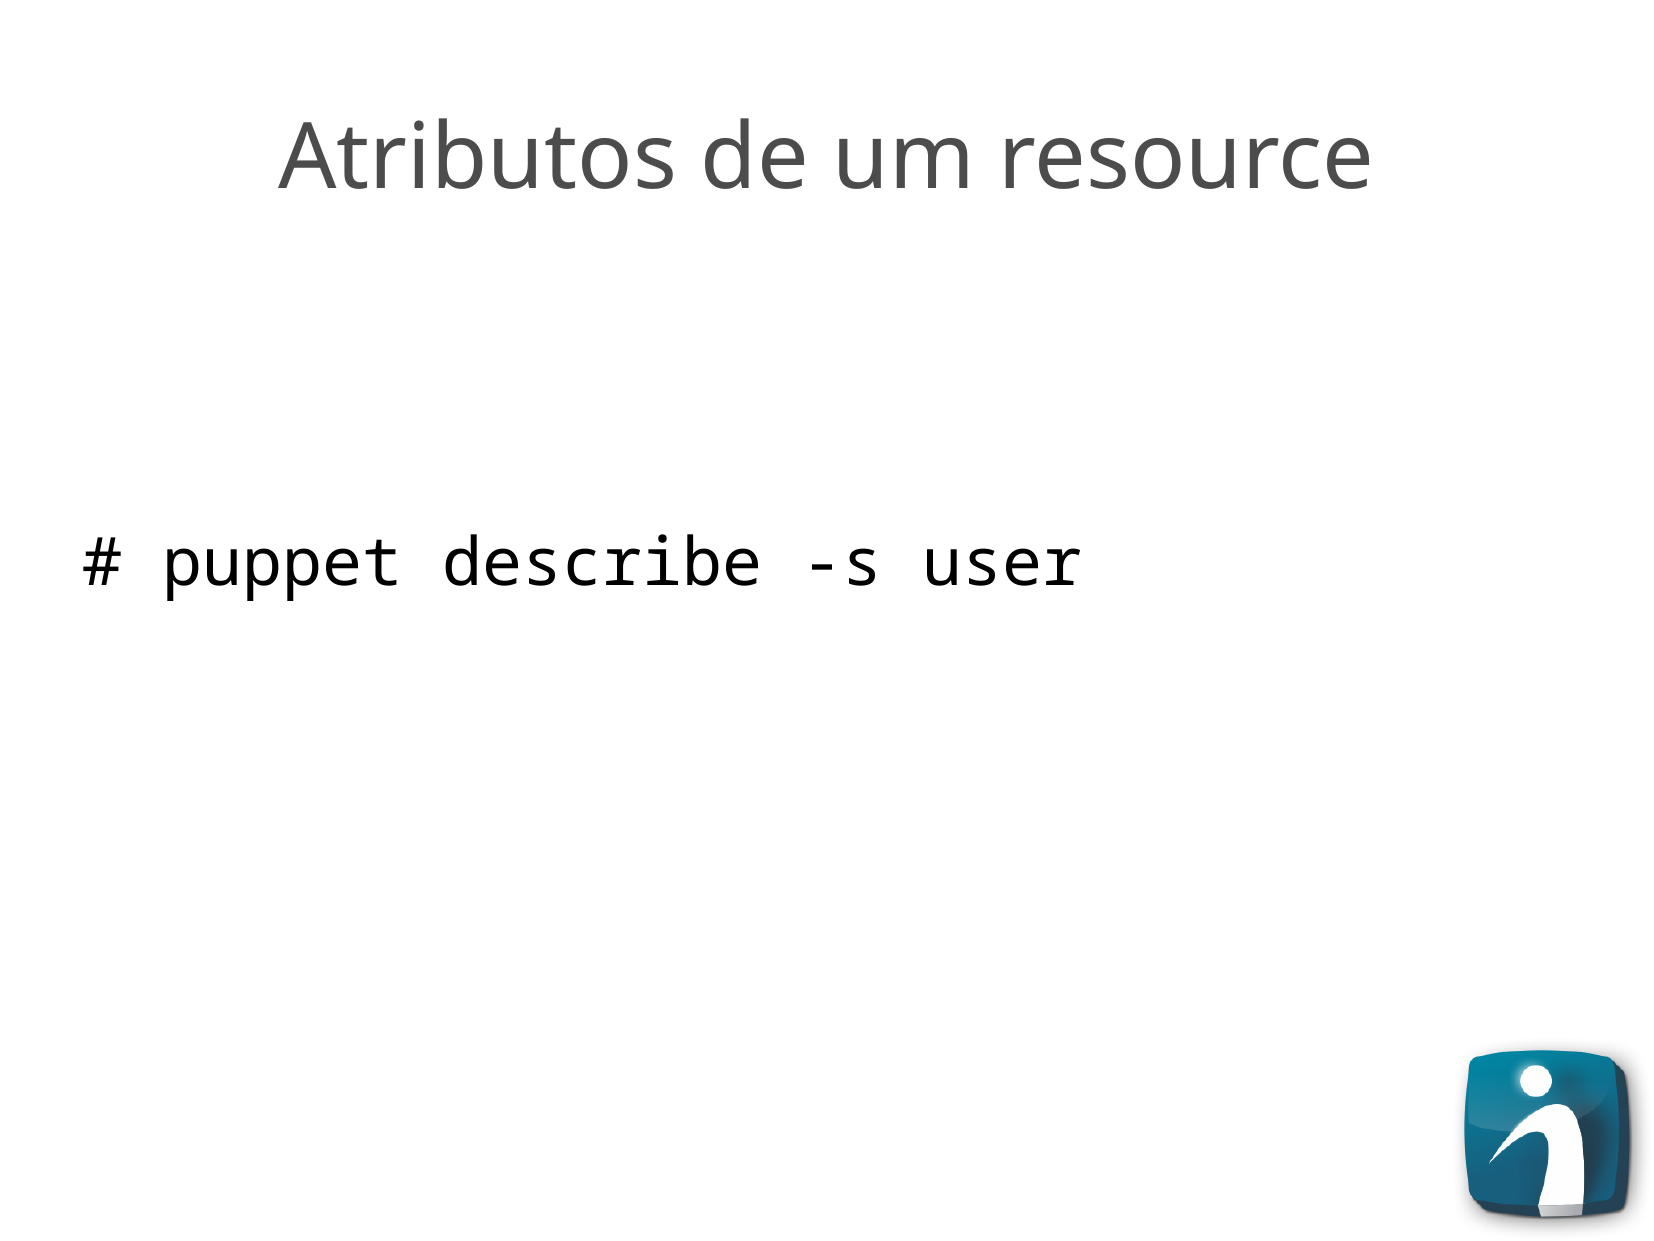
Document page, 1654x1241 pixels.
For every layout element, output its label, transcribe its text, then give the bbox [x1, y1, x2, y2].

subtitle # puppet describe -s user [82, 290, 1571, 1010]
picture [1447, 1035, 1654, 1241]
title Atributos de um resource [82, 49, 1571, 257]
